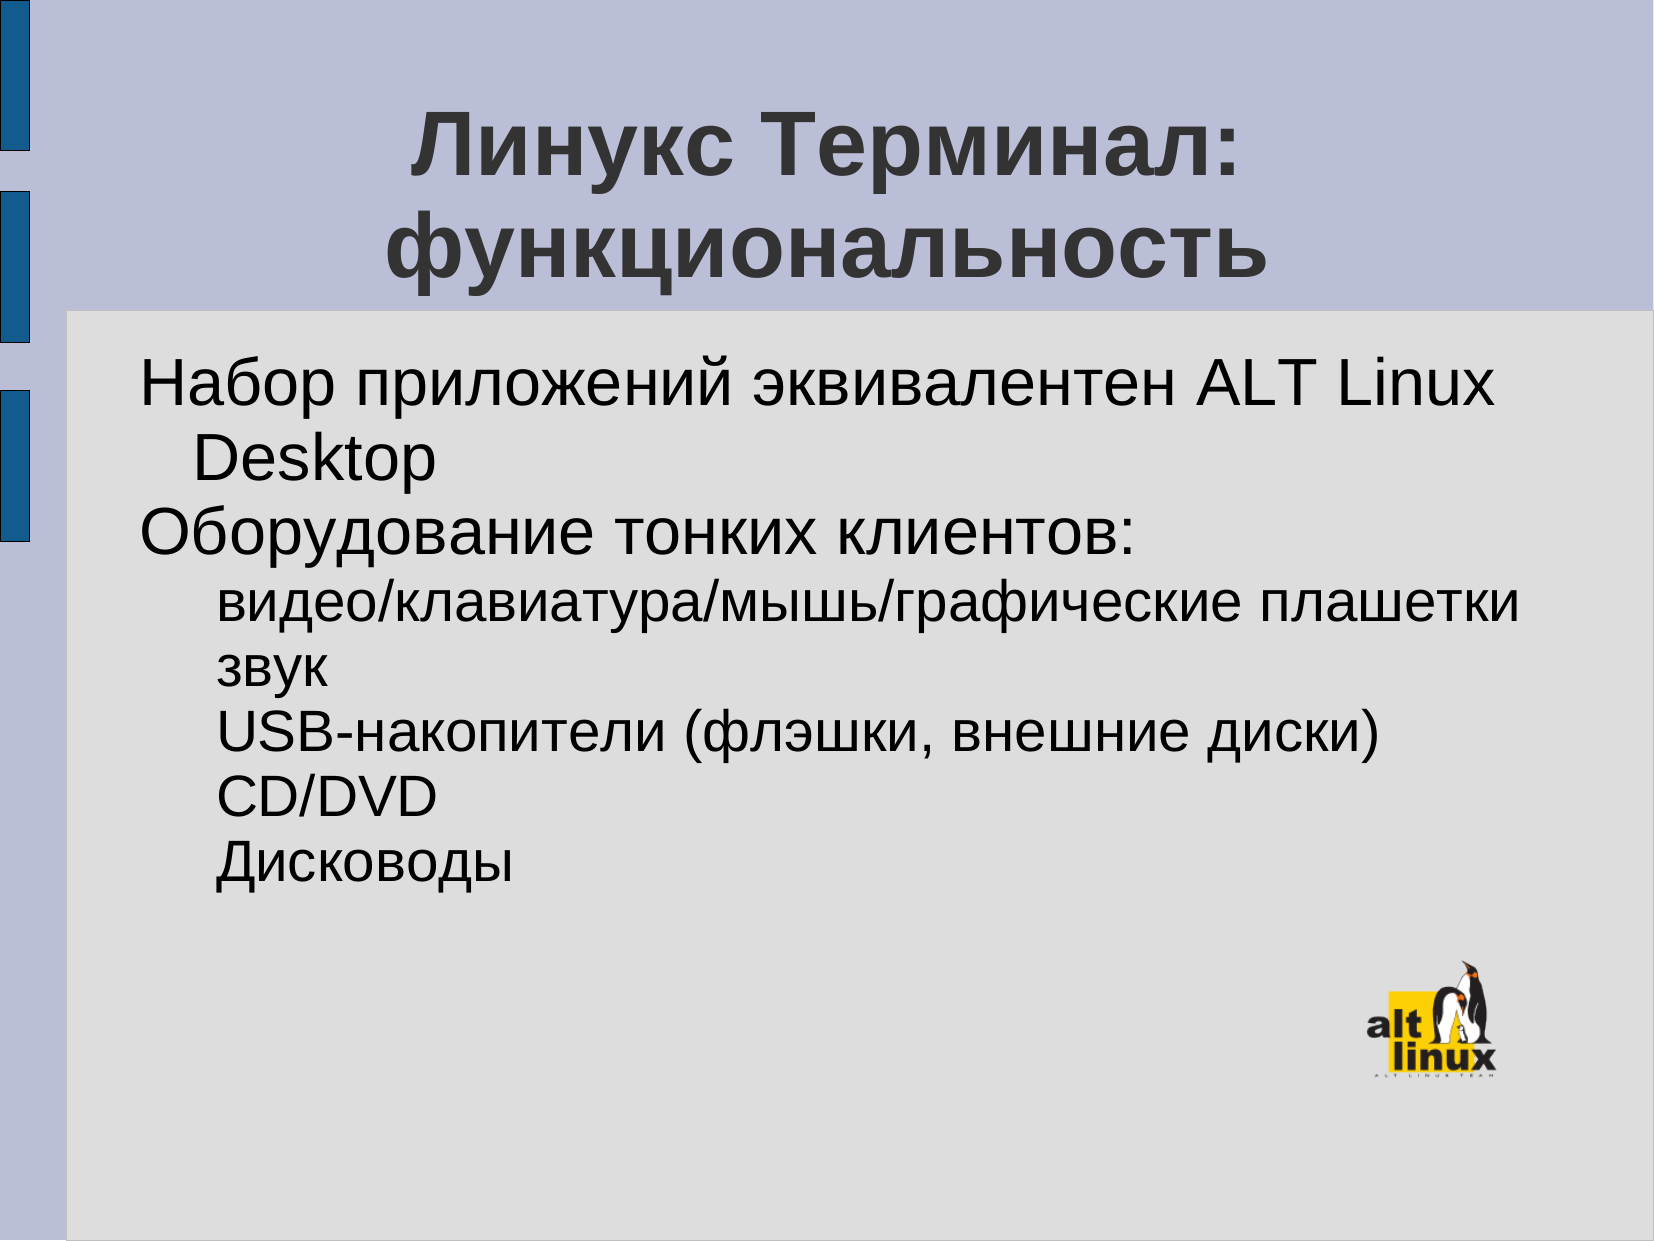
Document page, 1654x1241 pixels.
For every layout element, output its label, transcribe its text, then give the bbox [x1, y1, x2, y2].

title Линукс Терминал: функциональность [121, 91, 1534, 299]
list Набор приложений эквивалентен ALT Linux Desktop Оборудование тонких клиентов: видео/клавиатура/мышь/графические плашетки звук USB-накопители (флэшки, внешние диски) CD/DVD Дисководы [121, 344, 1534, 1112]
